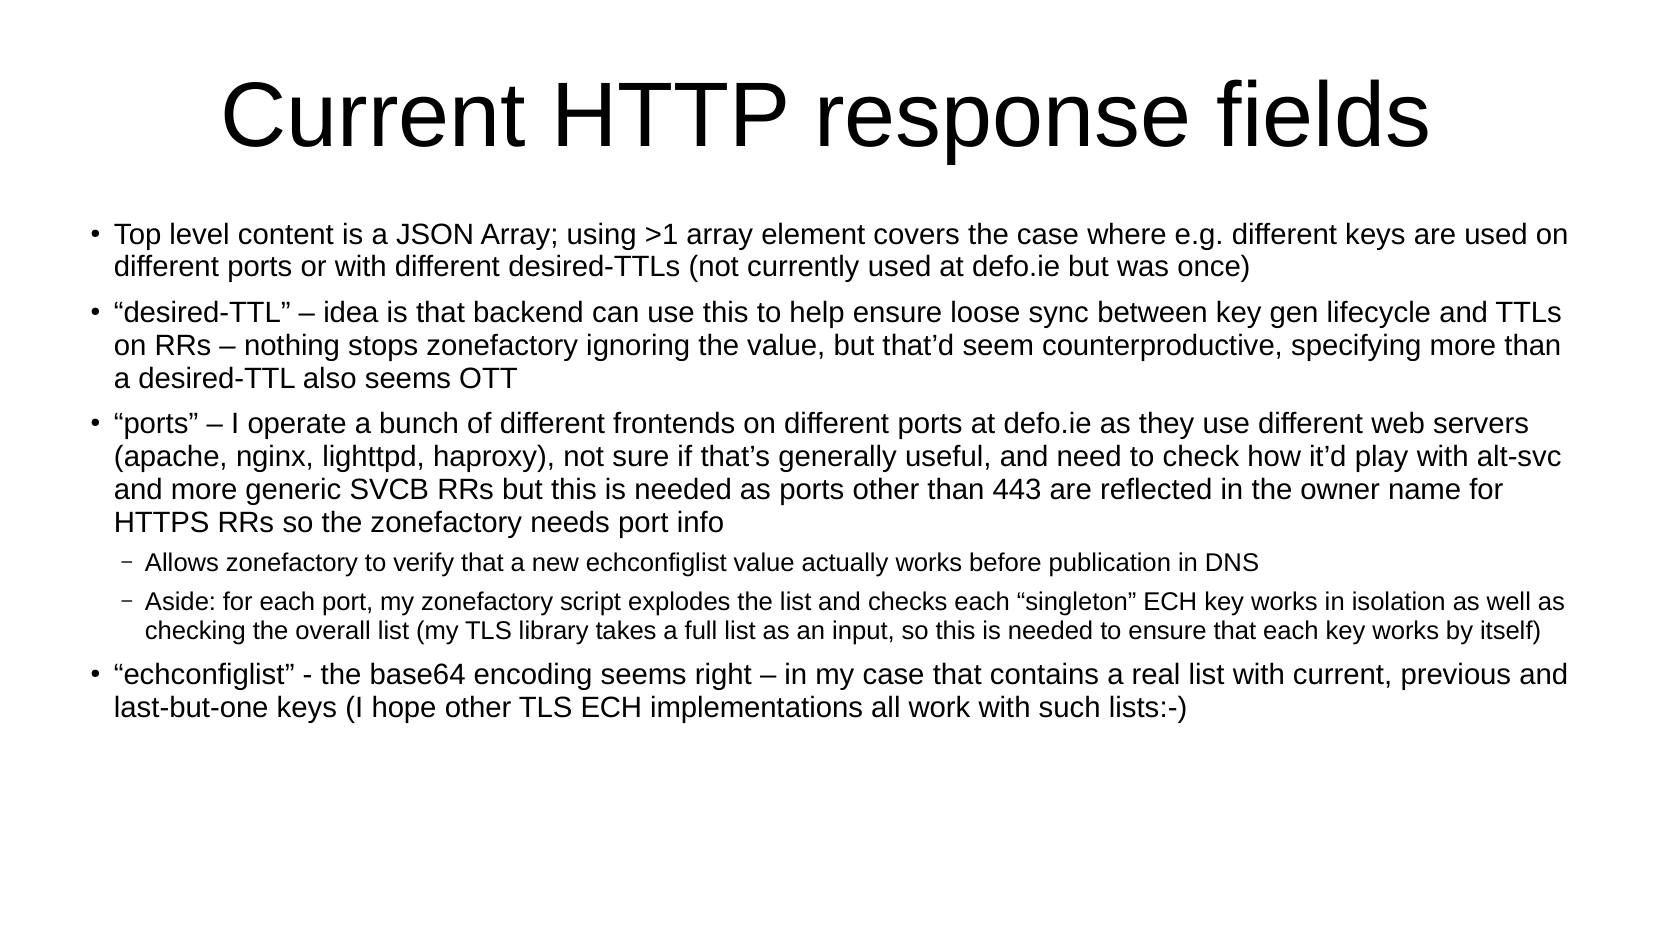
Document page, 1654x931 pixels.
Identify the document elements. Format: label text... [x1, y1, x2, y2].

title Current HTTP response fields [82, 37, 1571, 193]
list Top level content is a JSON Array; using >1 array element covers the case where e.g. different keys are used on different ports or with different desired-TTLs (not currently used at defo.ie but was once) “desired-TTL” – idea is that backend can use this to help ensure loose sync between key gen lifecycle and TTLs on RRs – nothing stops zonefactory ignoring the value, but that’d seem counterproductive, specifying more than a desired-TTL also seems OTT “ports” – I operate a bunch of different frontends on different ports at defo.ie as they use different web servers (apache, nginx, lighttpd, haproxy), not sure if that’s generally useful, and need to check how it’d play with alt-svc and more generic SVCB RRs but this is needed as ports other than 443 are reflected in the owner name for HTTPS RRs so the zonefactory needs port info Allows zonefactory to verify that a new echconfiglist value actually works before publication in DNS Aside: for each port, my zonefactory script explodes the list and checks each “singleton” ECH key works in isolation as well as checking the overall list (my TLS library takes a full list as an input, so this is needed to ensure that each key works by itself) “echconfiglist” - the base64 encoding seems right – in my case that contains a real list with current, previous and last-but-one keys (I hope other TLS ECH implementations all work with such lists:-) [82, 217, 1571, 758]
